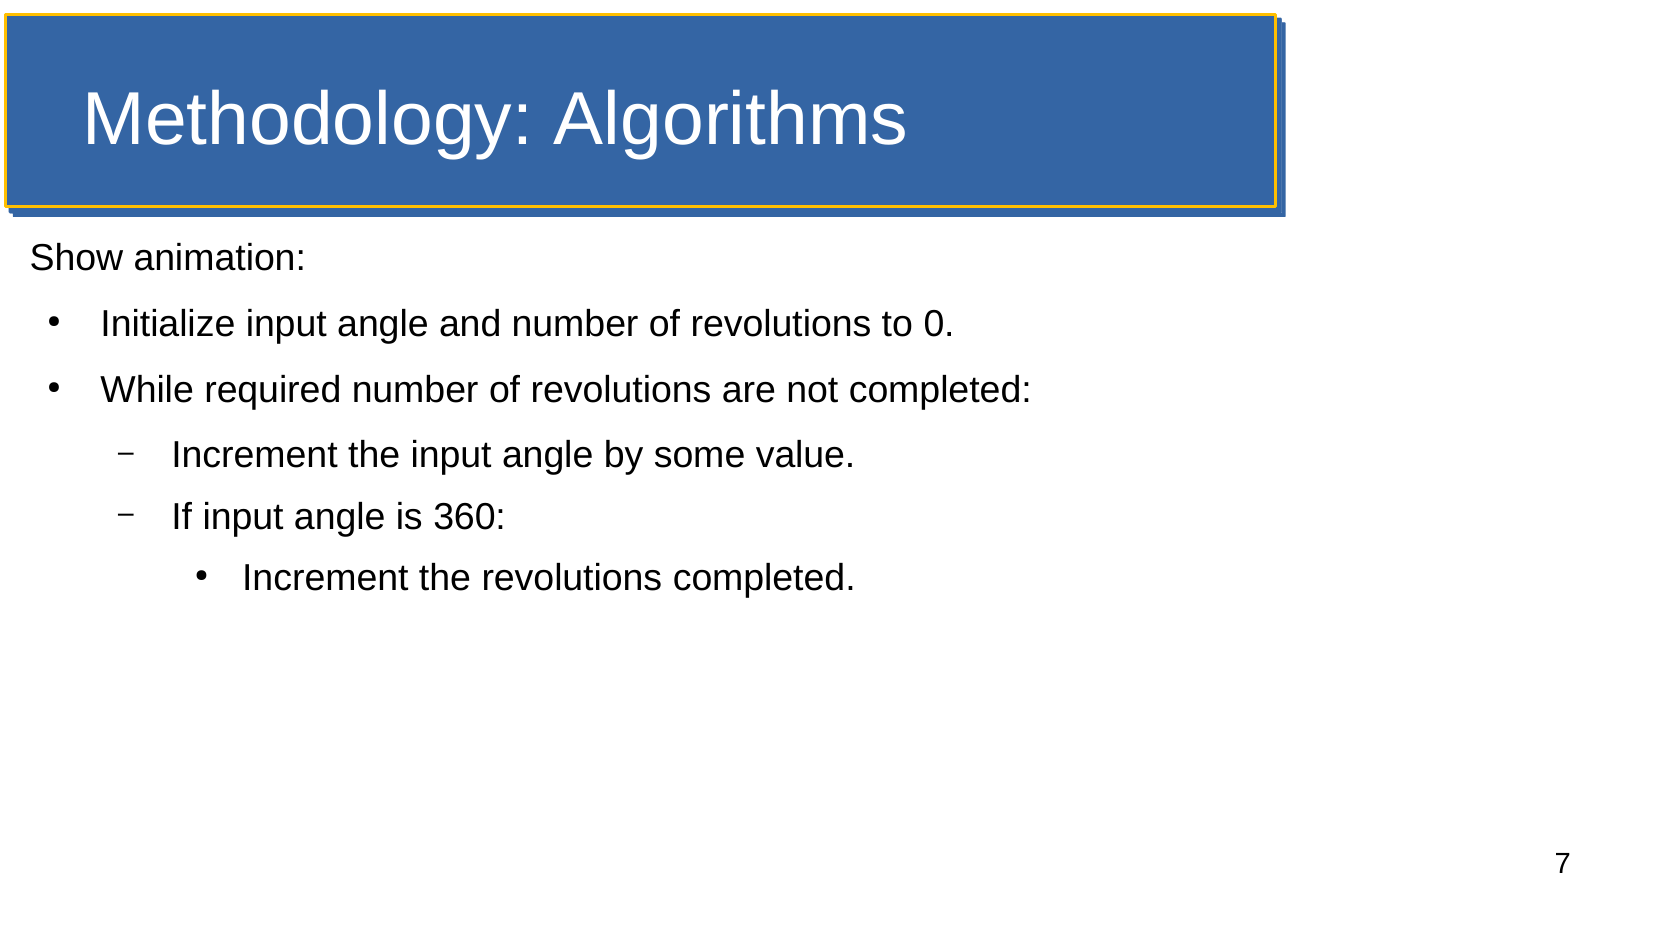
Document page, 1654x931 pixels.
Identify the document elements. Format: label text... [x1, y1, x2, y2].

list Show animation: Initialize input angle and number of revolutions to 0. While required number of revolutions are not completed: Increment the input angle by some value. If input angle is 360: Increment the revolutions completed. [29, 236, 1625, 827]
title Methodology: Algorithms [82, 44, 1235, 192]
